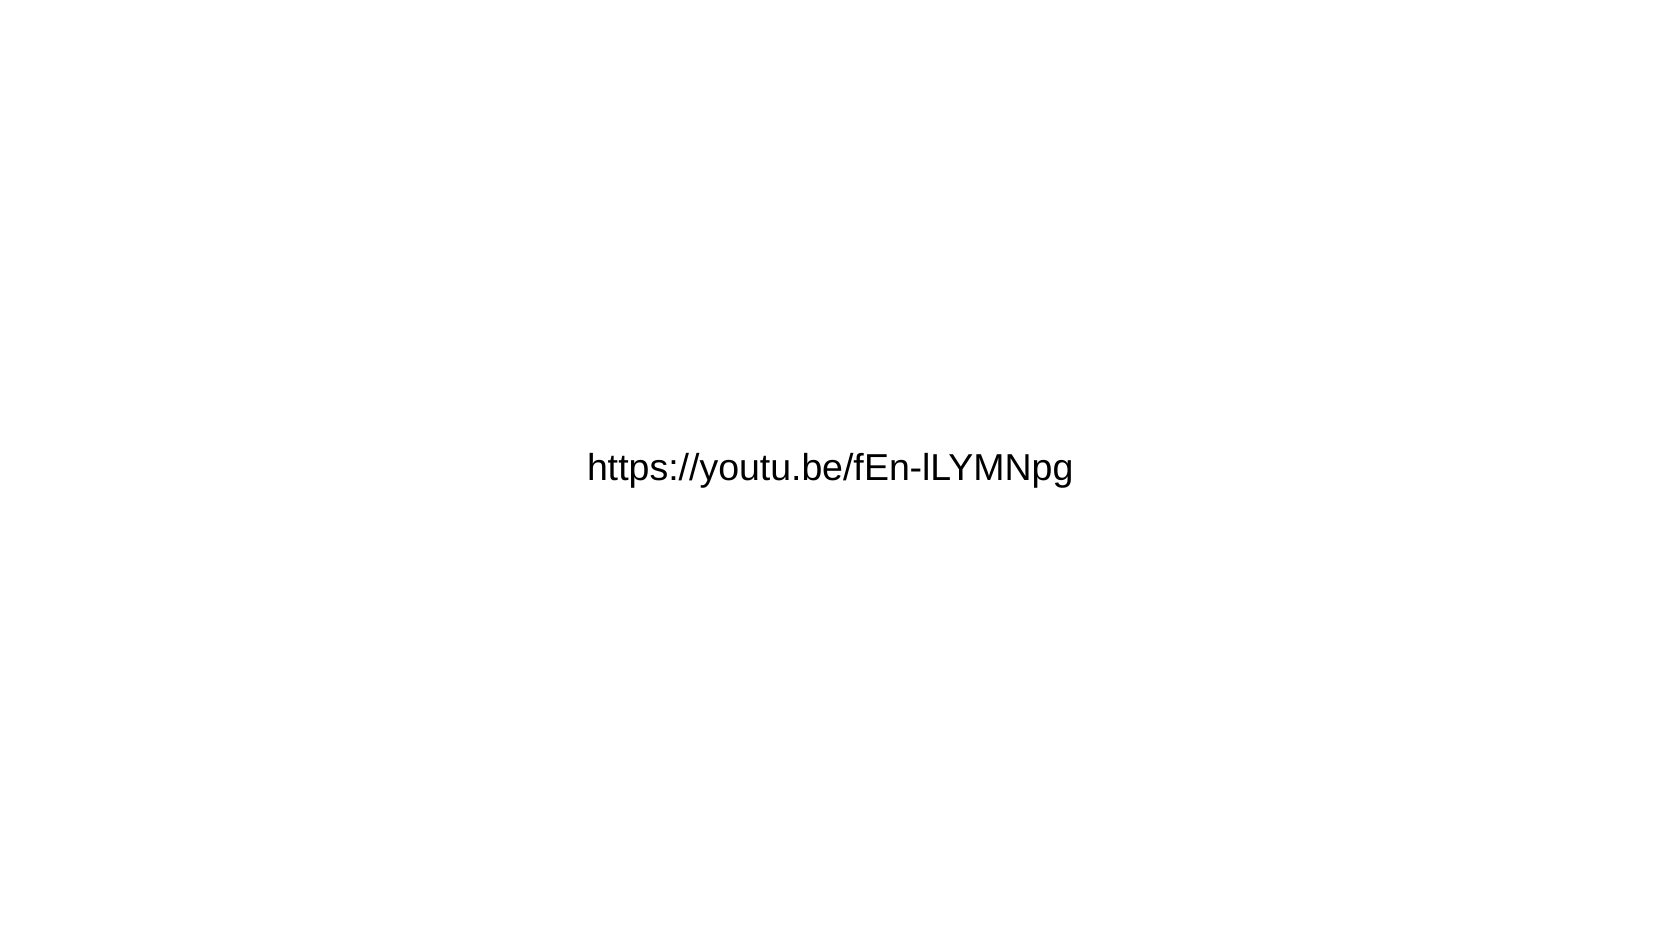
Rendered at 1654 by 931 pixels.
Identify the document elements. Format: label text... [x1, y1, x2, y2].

text_box https://youtu.be/fEn-lLYMNpg [572, 439, 1089, 496]
